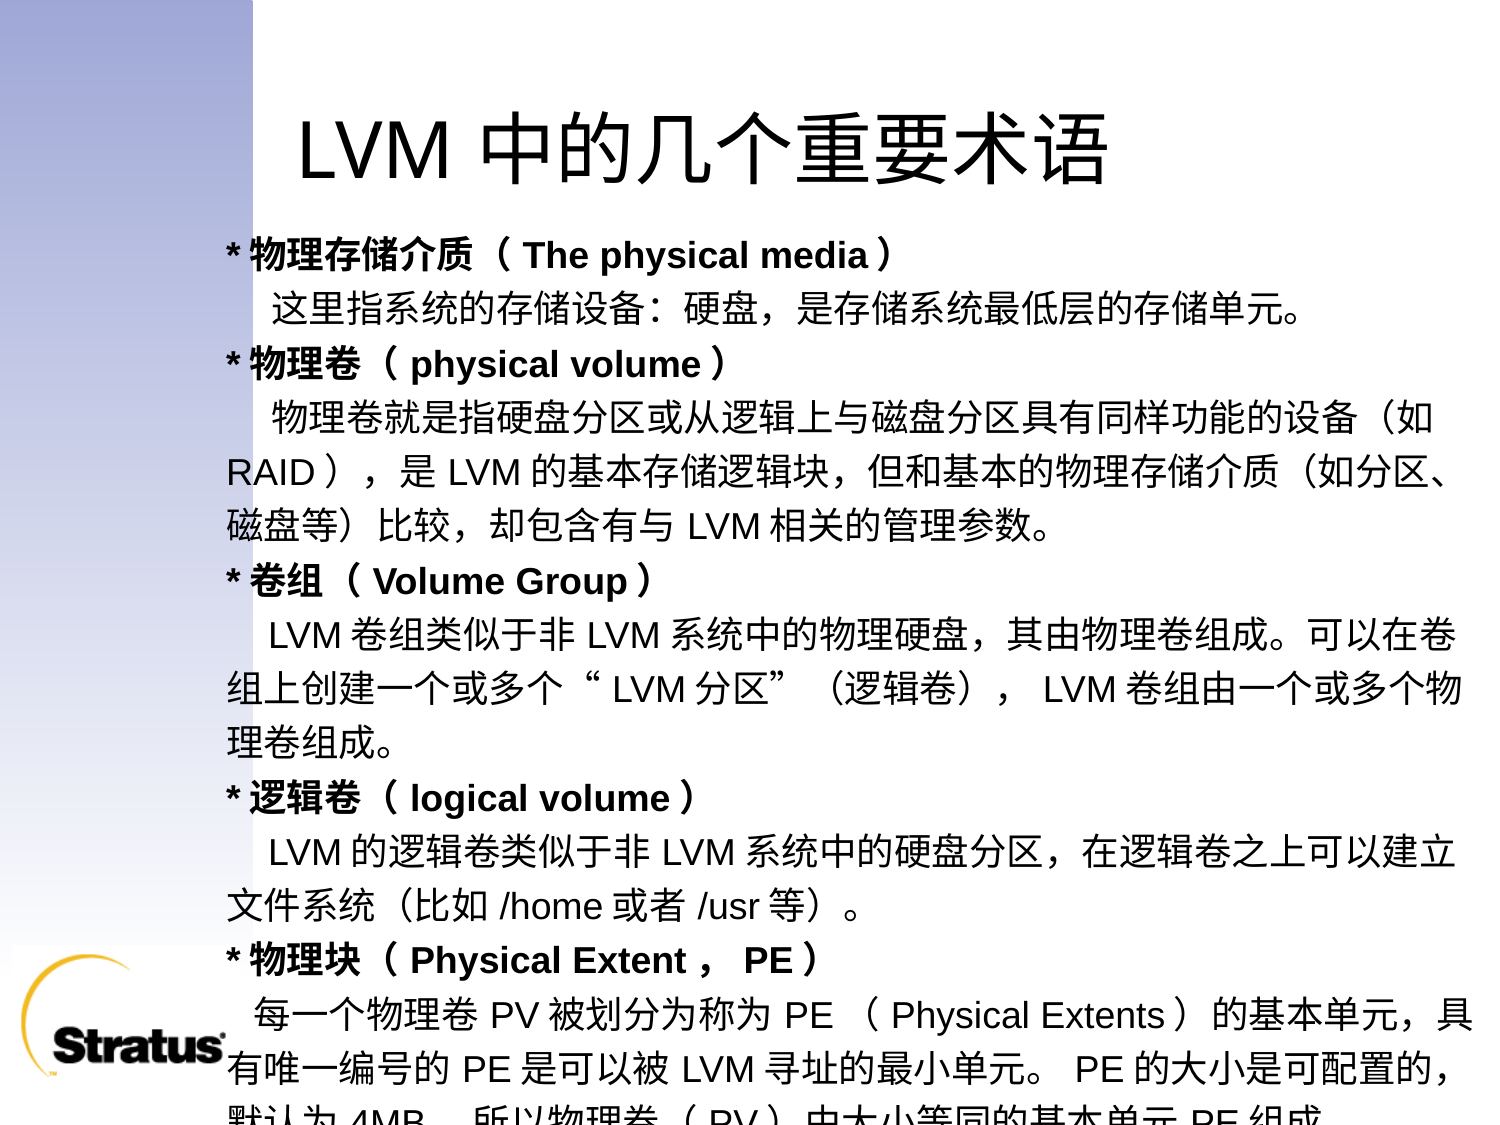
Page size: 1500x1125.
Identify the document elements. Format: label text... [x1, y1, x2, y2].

title LVM中的几个重要术语 [295, 63, 1446, 217]
text_box *物理存储介质（The physical media） 这里指系统的存储设备：硬盘，是存储系统最低层的存储单元。 *物理卷（physical volume） 物理卷就是指硬盘分区或从逻辑上与磁盘分区具有同样功能的设备（如RAID），是LVM的基本存储逻辑块，但和基本的物理存储介质（如分区、磁盘等）比较，却包含有与LVM相关的管理参数。 *卷组（Volume Group） LVM卷组类似于非LVM系统中的物理硬盘，其由物理卷组成。可以在卷组上创建一个或多个“LVM分区”（逻辑卷），LVM卷组由一个或多个物理卷组成。 *逻辑卷（logical volume） LVM的逻辑卷类似于非LVM系统中的硬盘分区，在逻辑卷之上可以建立文件系统（比如/home或者/usr等）。 *物理块（Physical Extent，PE） 每一个物理卷PV被划分为称为PE（Physical Extents）的基本单元，具有唯一编号的PE是可以被LVM寻址的最小单元。PE的大小是可配置的，默认为4MB。所以物理卷（PV）由大小等同的基本单元PE组成。 *逻辑块（Logical Extent，LE） 逻辑卷LV也被划分为可被寻址的基本单位，称为LE。在同一个卷组中，LE的大小和PE是相同的，并且一一对应。 [211, 217, 1500, 1125]
picture [12, 945, 211, 1088]
